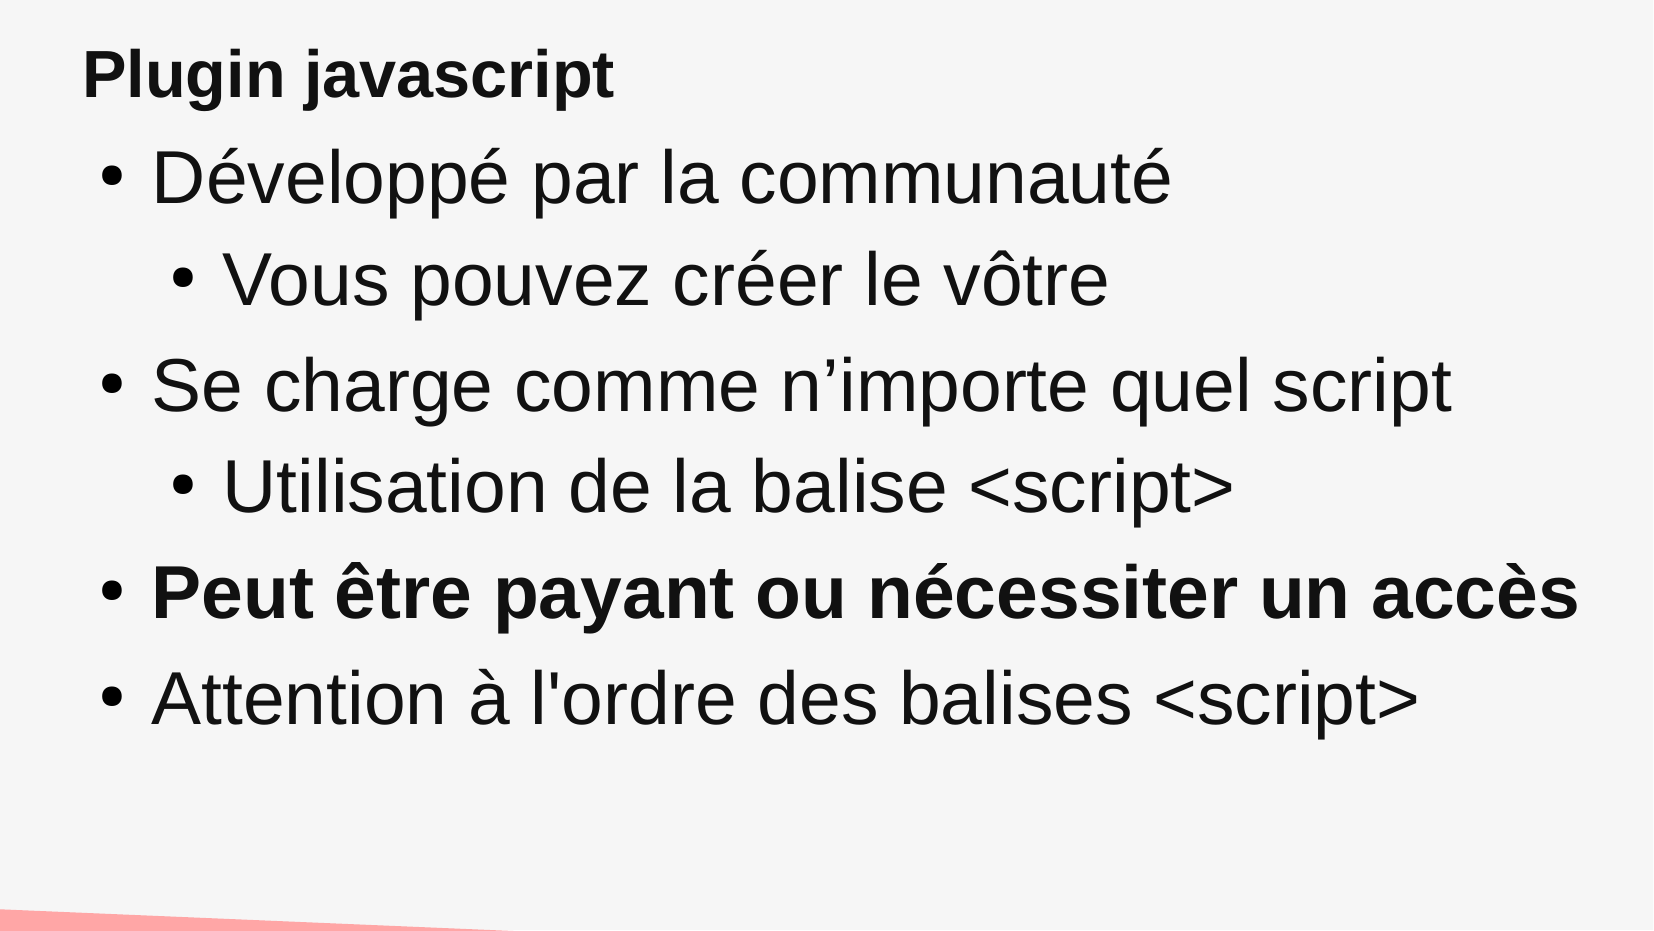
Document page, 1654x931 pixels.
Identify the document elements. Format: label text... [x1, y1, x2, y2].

text_box [0, 909, 514, 931]
title Plugin javascript [82, 37, 1571, 114]
list Développé par la communauté Vous pouvez créer le vôtre Se charge comme n’importe quel script Utilisation de la balise <script> Peut être payant ou nécessiter un accès Attention à l'ordre des balises <script> [80, 135, 1620, 827]
